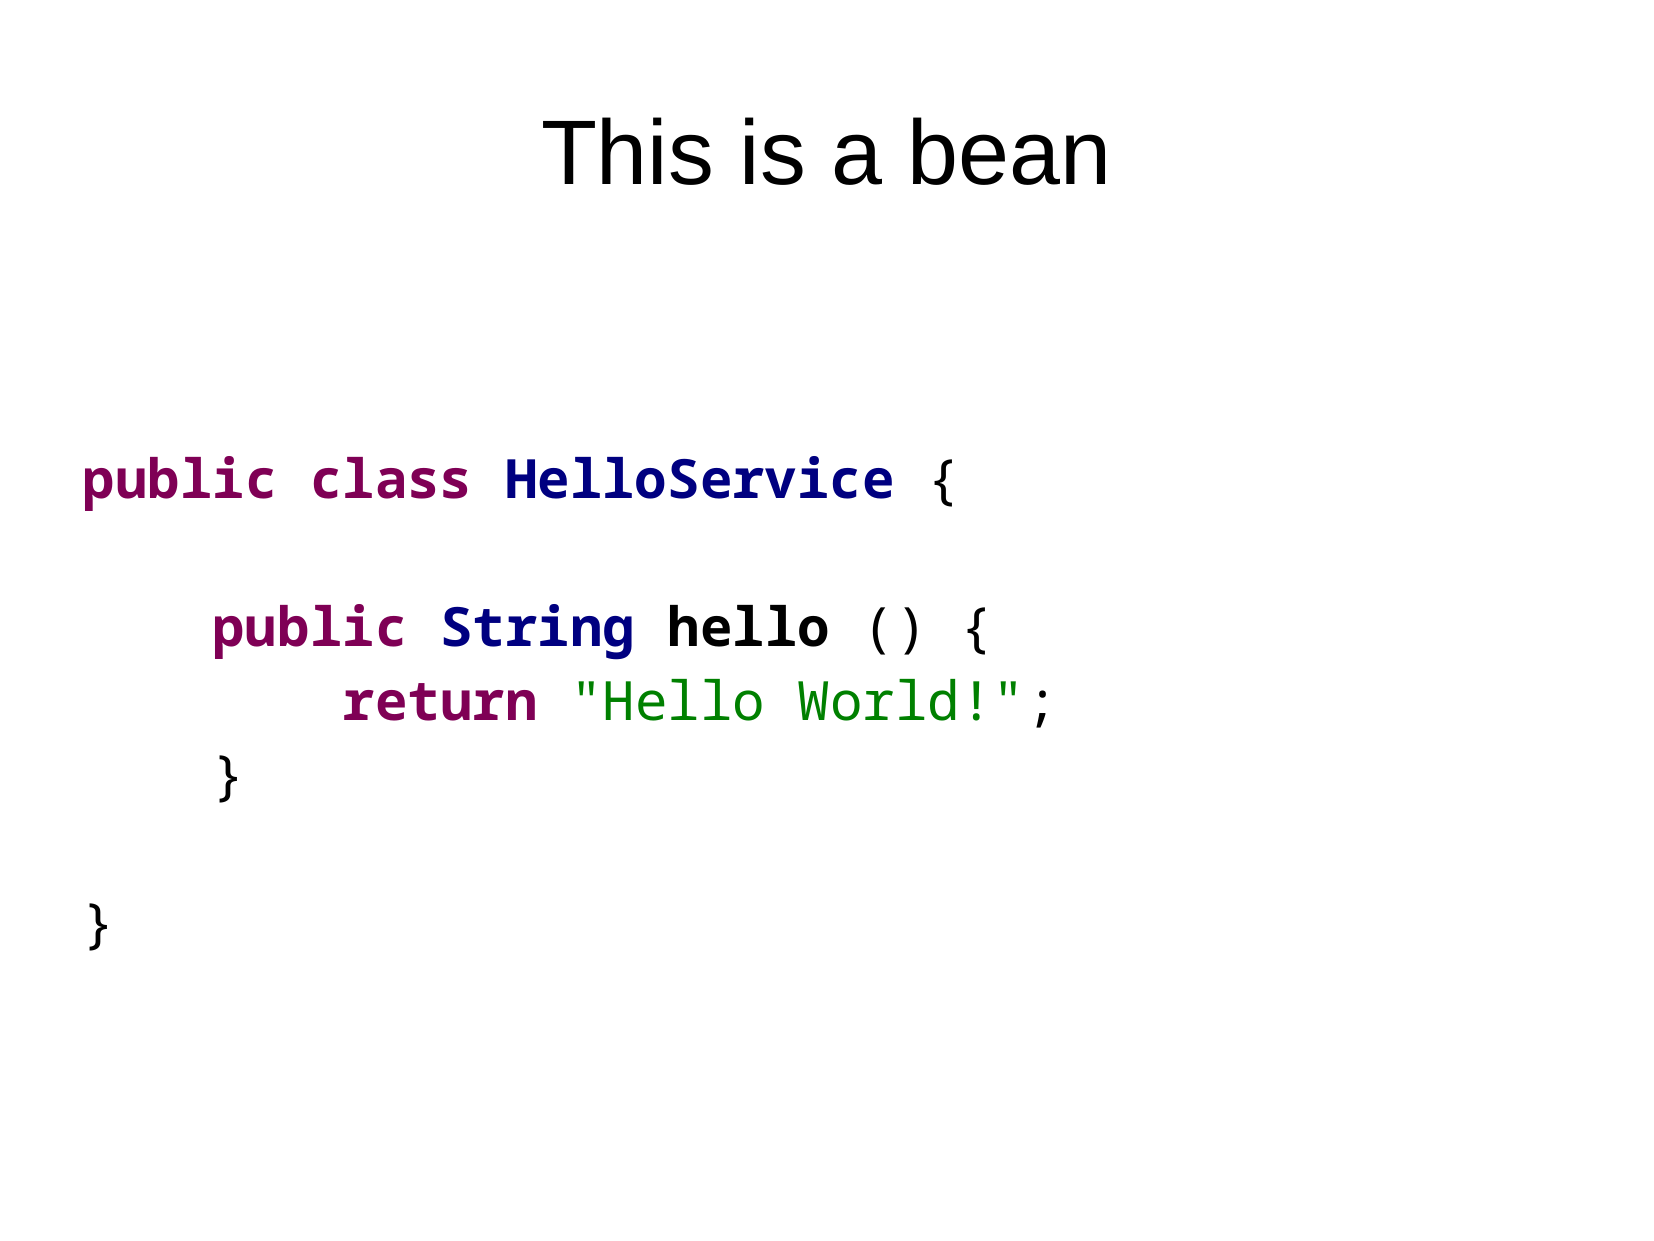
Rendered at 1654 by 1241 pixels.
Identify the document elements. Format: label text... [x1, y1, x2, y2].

list public class HelloService { public String hello () { return "Hello World!"; } } [82, 290, 1571, 1109]
title This is a bean [82, 49, 1571, 257]
